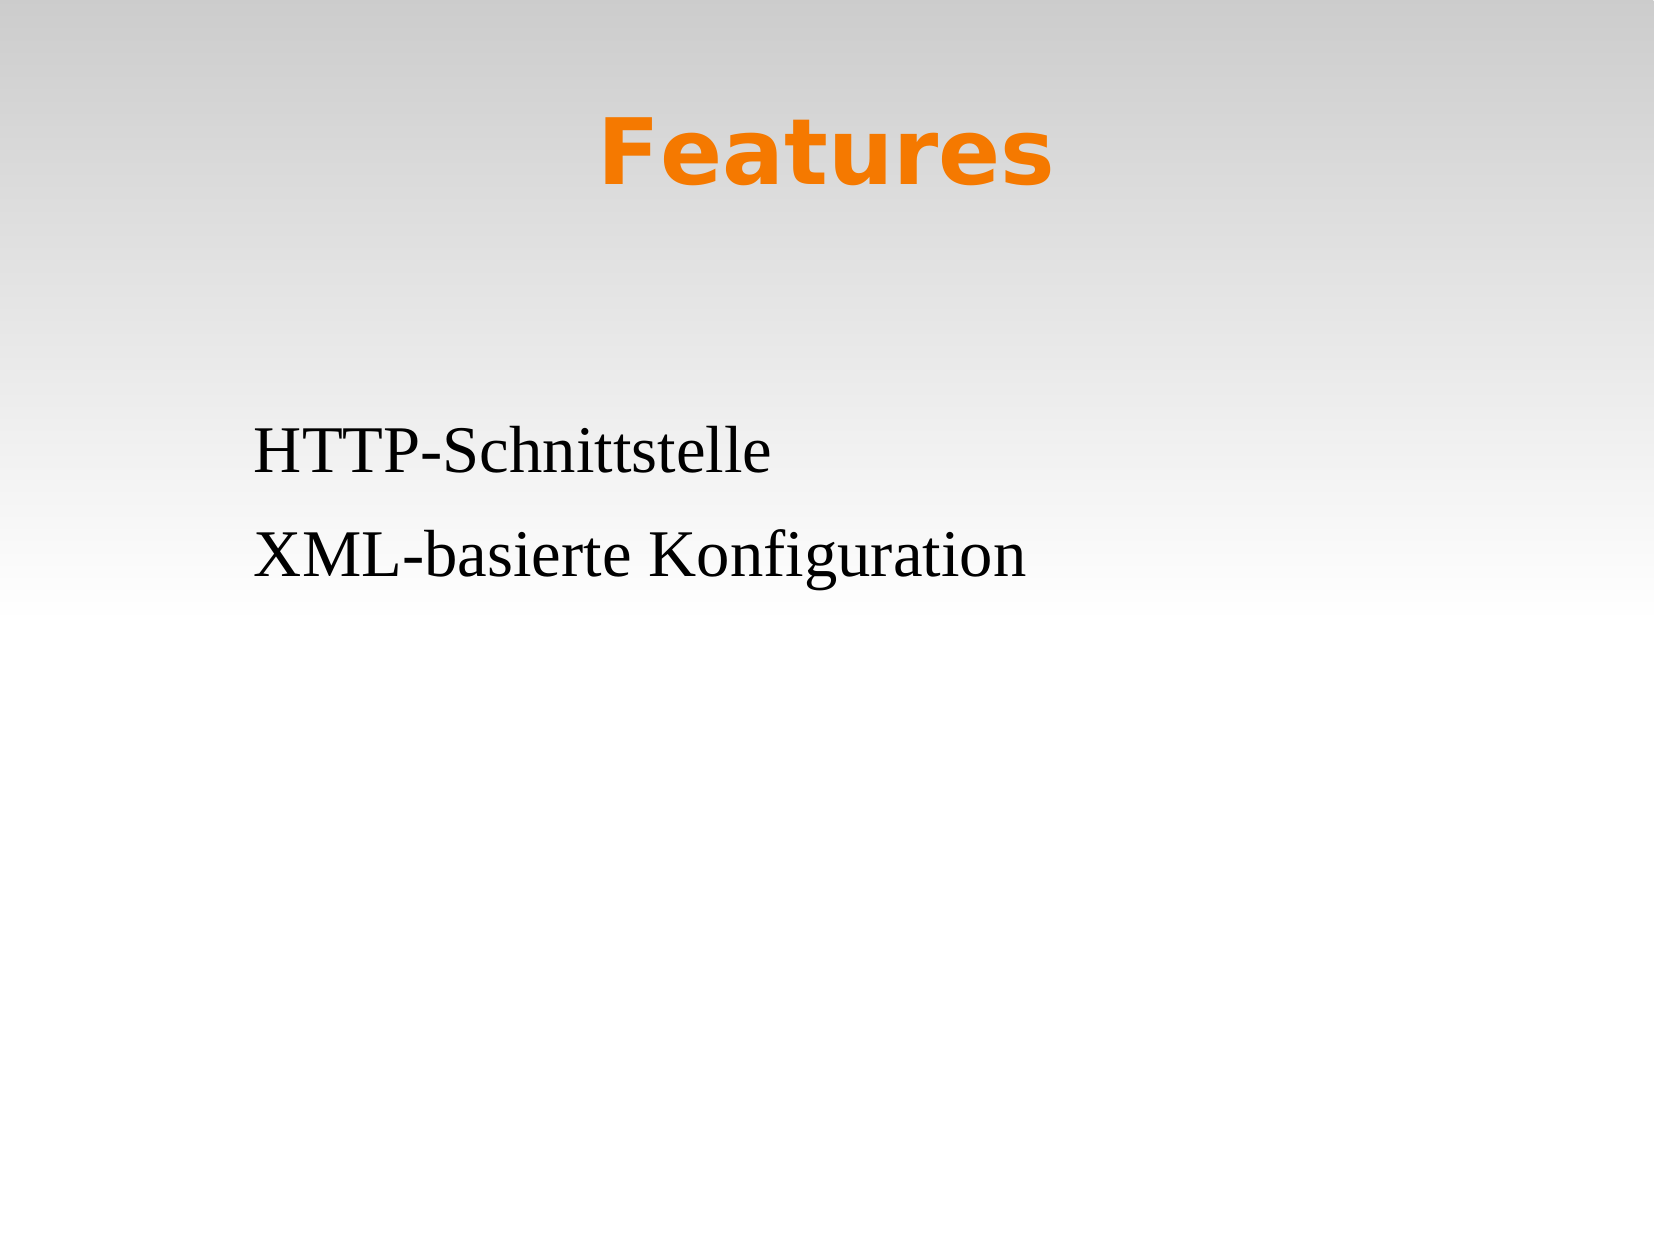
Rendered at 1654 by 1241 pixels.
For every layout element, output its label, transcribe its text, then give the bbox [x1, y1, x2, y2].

list HTTP-Schnittstelle XML-basierte Konfiguration [236, 413, 1571, 1094]
title Features [82, 49, 1571, 257]
